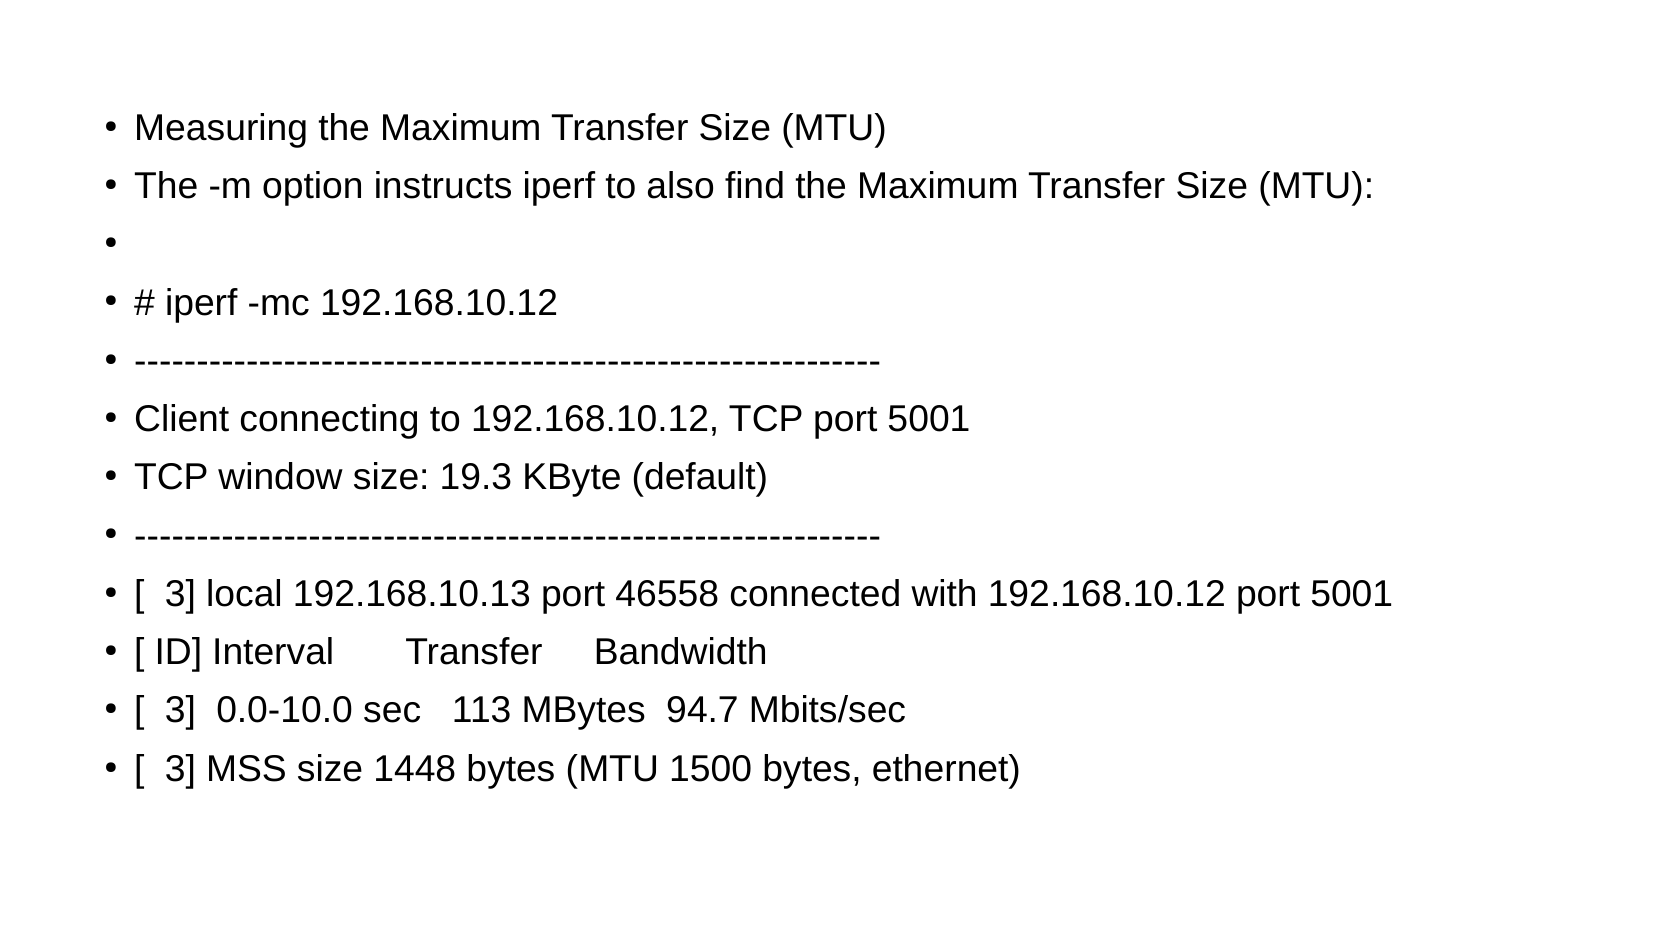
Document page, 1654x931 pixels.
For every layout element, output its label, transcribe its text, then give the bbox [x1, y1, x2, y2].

list Measuring the Maximum Transfer Size (MTU) The -m option instructs iperf to also find the Maximum Transfer Size (MTU): # iperf -mc 192.168.10.12 ------------------------------------------------------------ Client connecting to 192.168.10.12, TCP port 5001 TCP window size: 19.3 KByte (default) ------------------------------------------------------------ [ 3] local 192.168.10.13 port 46558 connected with 192.168.10.12 port 5001 [ ID] Interval Transfer Bandwidth [ 3] 0.0-10.0 sec 113 MBytes 94.7 Mbits/sec [ 3] MSS size 1448 bytes (MTU 1500 bytes, ethernet) [94, 106, 1583, 792]
